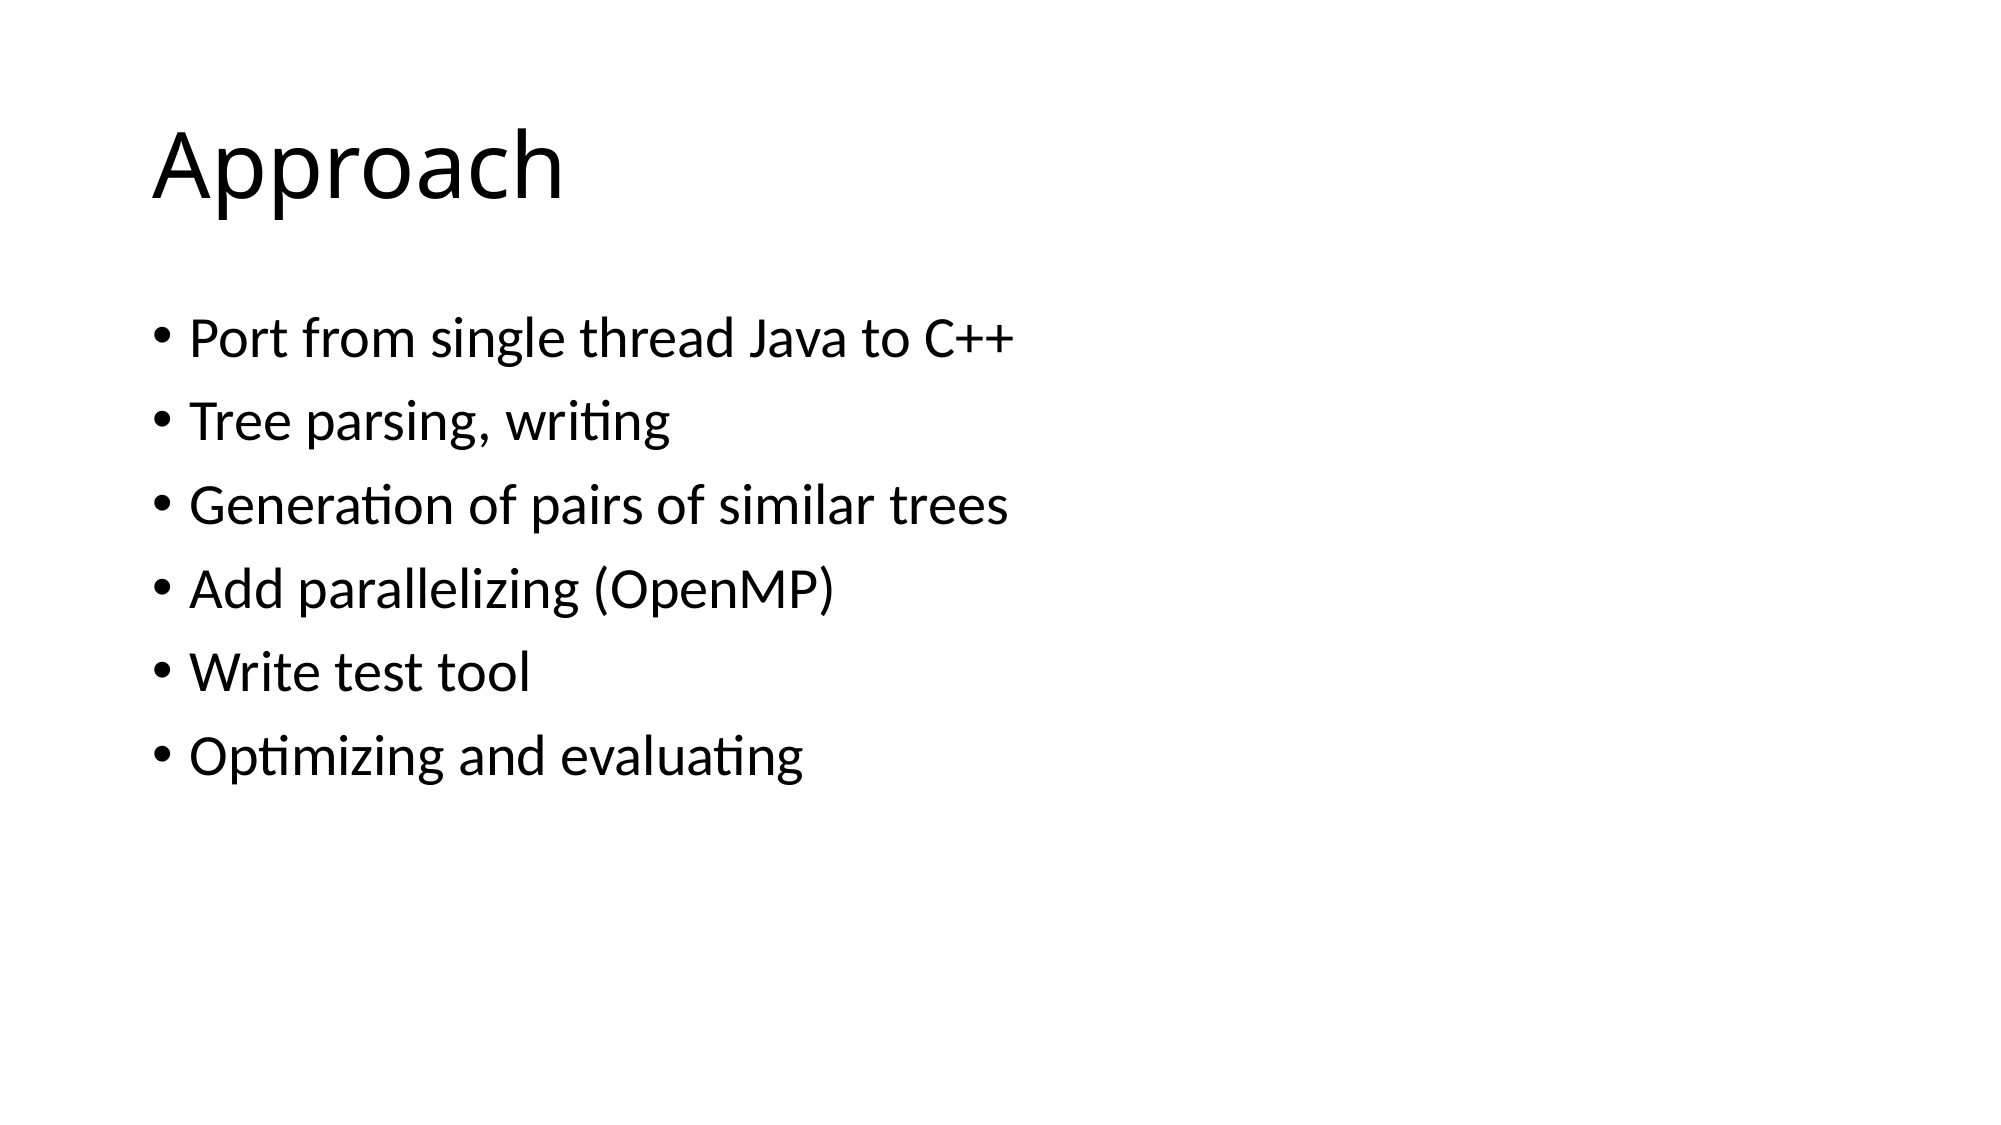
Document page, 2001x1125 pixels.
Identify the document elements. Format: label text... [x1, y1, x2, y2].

list Port from single thread Java to C++ Tree parsing, writing Generation of pairs of similar trees Add parallelizing (OpenMP) Write test tool Optimizing and evaluating [137, 299, 1863, 1014]
title Approach [137, 59, 1863, 278]
